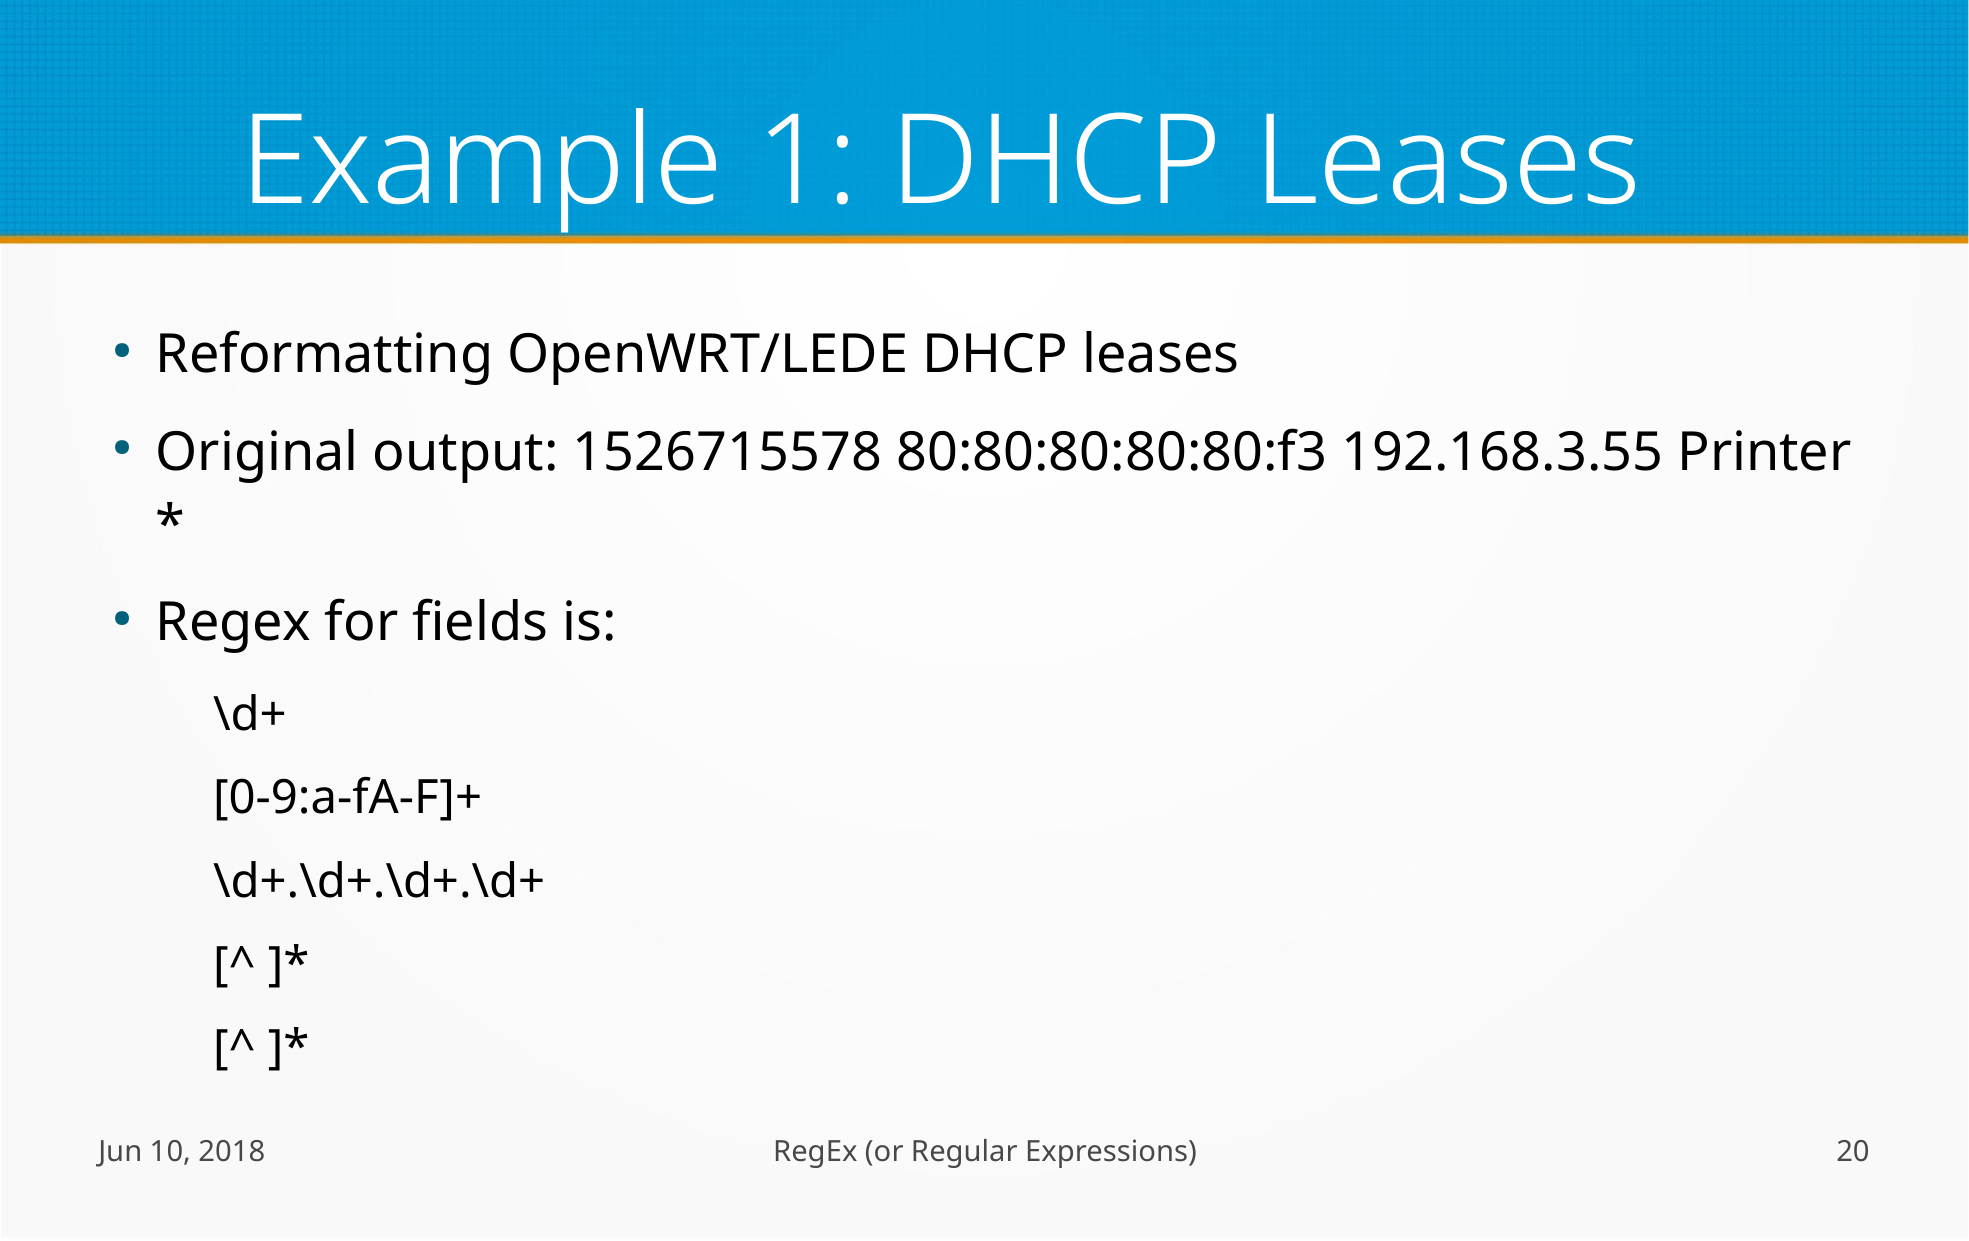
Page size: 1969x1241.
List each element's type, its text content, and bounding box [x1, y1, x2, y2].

list Reformatting OpenWRT/LEDE DHCP leases Original output: 1526715578 80:80:80:80:80:f3 192.168.3.55 Printer * Regex for fields is: \d+ [0-9:a-fA-F]+ \d+.\d+.\d+.\d+ [^ ]* [^ ]* [98, 315, 1861, 1081]
title Example 1: DHCP Leases [240, 32, 1969, 241]
picture [0, 233, 1969, 1241]
